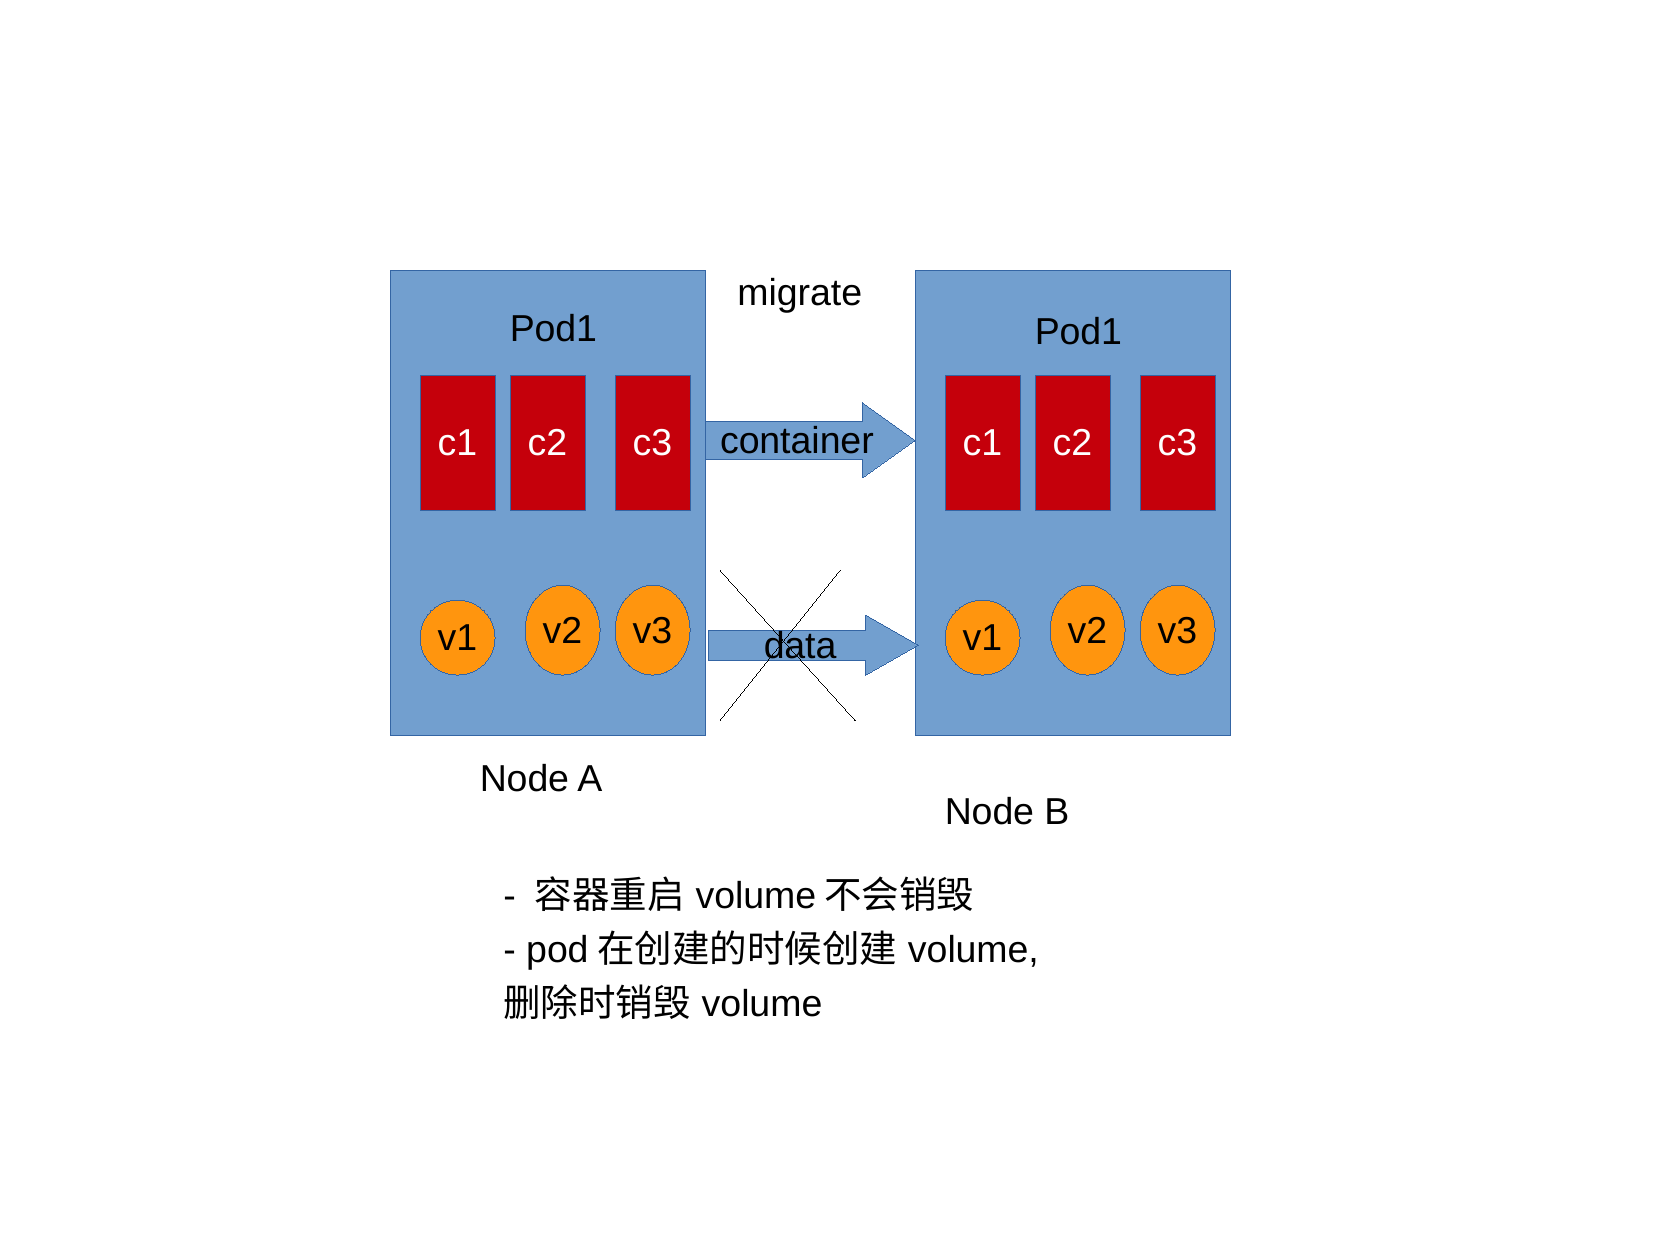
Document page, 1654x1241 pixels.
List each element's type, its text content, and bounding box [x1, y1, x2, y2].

text_box Node A [465, 750, 646, 807]
text_box v1 [420, 600, 496, 676]
text_box v2 [1050, 585, 1126, 676]
text_box c1 [945, 375, 1021, 511]
text_box Node B [930, 783, 1111, 841]
text_box migrate [722, 264, 933, 321]
text_box c2 [510, 375, 586, 511]
text_box v2 [525, 585, 601, 676]
text_box Pod1 [495, 300, 616, 357]
text_box c3 [615, 375, 691, 511]
text_box v1 [945, 600, 1021, 676]
text_box v3 [1140, 585, 1216, 676]
text_box [390, 270, 706, 736]
text_box data [708, 615, 919, 676]
text_box [915, 270, 1231, 736]
text_box c2 [1035, 375, 1111, 511]
text_box v3 [615, 585, 691, 676]
text_box c3 [1140, 375, 1216, 511]
text_box c1 [420, 375, 496, 511]
text_box - 容器重启volume不会销毁 - pod在创建的时候创建volume, 删除时销毁volume [488, 857, 1096, 1021]
text_box container [705, 402, 916, 478]
text_box Pod1 [1020, 303, 1141, 361]
